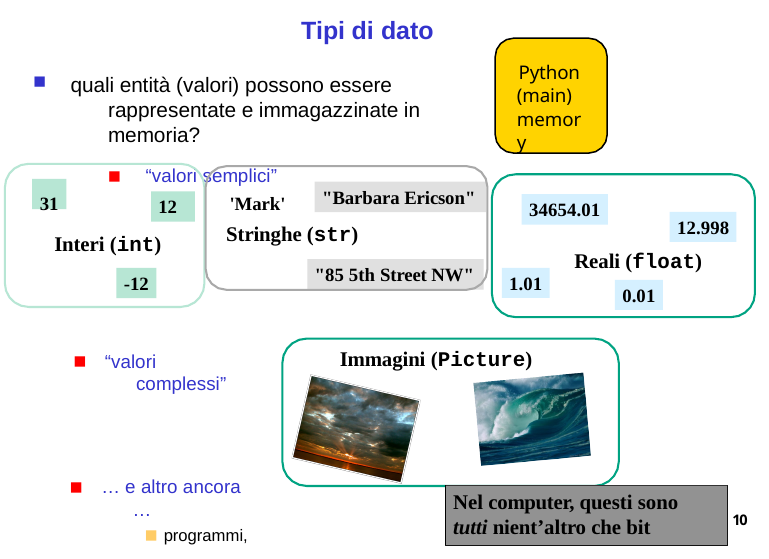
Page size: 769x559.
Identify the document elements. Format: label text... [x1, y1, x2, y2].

text_box [32, 178, 67, 210]
text_box 10 [730, 509, 750, 531]
text_box Reali (float) [572, 245, 705, 276]
text_box [292, 375, 421, 483]
text_box 12 [151, 208, 195, 222]
text_box Stringhe (str) [224, 218, 362, 248]
text_box "Barbara Ericson" [314, 181, 486, 213]
text_box quali entità (valori) possono essere rappresentate e immagazzinate in memoria? “valori semplici” [29, 69, 484, 164]
text_box … e altro ancora … programmi, … [65, 468, 264, 525]
text_box [116, 267, 157, 299]
text_box 12.998 [669, 211, 737, 242]
text_box [496, 39, 606, 152]
text_box [473, 373, 591, 465]
text_box "85 5th Street NW" [307, 259, 484, 288]
text_box -12 [121, 269, 151, 297]
text_box Python (main) memory [514, 58, 588, 132]
text_box Nel computer, questi sono tutti nient’altro che bit [446, 485, 728, 546]
text_box Interi (int) [52, 228, 165, 258]
text_box “valori complessi” [69, 347, 251, 374]
text_box Immagini (Picture) [337, 343, 536, 373]
text_box 0.01 [614, 279, 663, 310]
text_box 1.01 [501, 267, 550, 298]
text_box 31 'Mark' [207, 180, 295, 208]
title Tipi di dato [299, 12, 437, 47]
text_box 31 'Mark' [37, 180, 205, 208]
text_box 34654.01 [521, 194, 608, 225]
